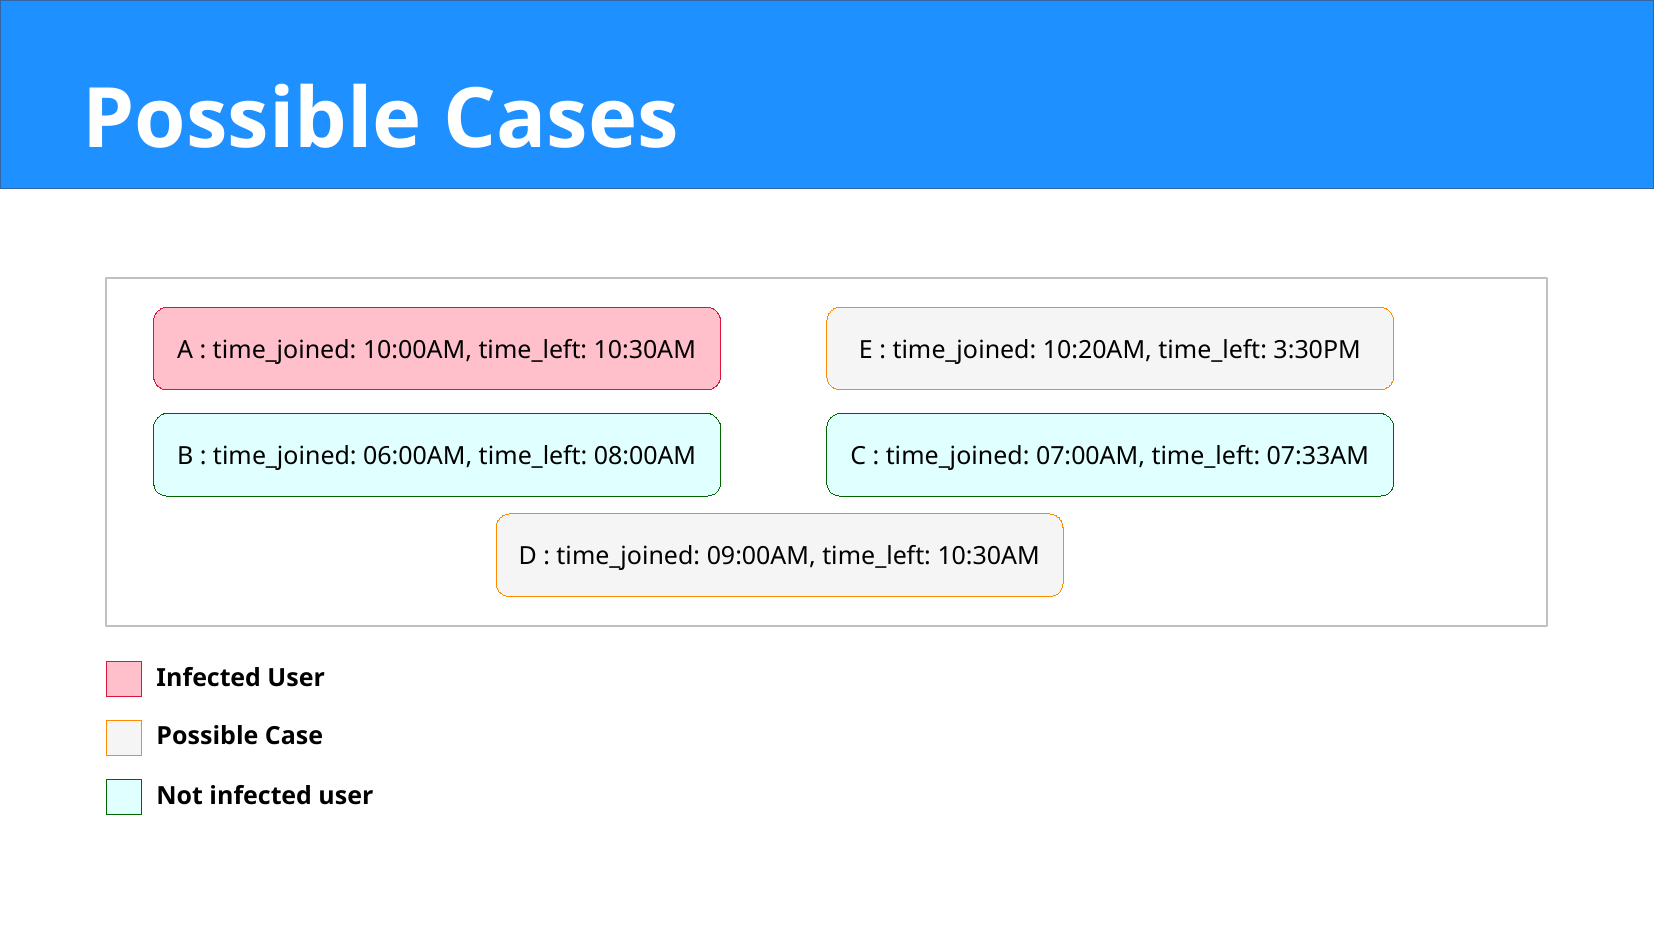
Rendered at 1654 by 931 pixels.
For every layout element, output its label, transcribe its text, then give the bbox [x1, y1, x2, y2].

text_box [106, 277, 1548, 626]
text_box [106, 661, 141, 697]
text_box [106, 779, 141, 815]
text_box D : time_joined: 09:00AM, time_left: 10:30AM [496, 513, 1064, 597]
text_box Not infected user [141, 769, 390, 827]
text_box C : time_joined: 07:00AM, time_left: 07:33AM [826, 413, 1394, 497]
text_box [0, 0, 1654, 189]
text_box E : time_joined: 10:20AM, time_left: 3:30PM [826, 307, 1394, 390]
text_box Possible Case [141, 710, 390, 768]
text_box [106, 720, 141, 756]
title Possible Cases [82, 37, 1571, 193]
text_box B : time_joined: 06:00AM, time_left: 08:00AM [153, 413, 721, 497]
text_box Infected User [141, 651, 390, 709]
text_box A : time_joined: 10:00AM, time_left: 10:30AM [153, 307, 721, 390]
